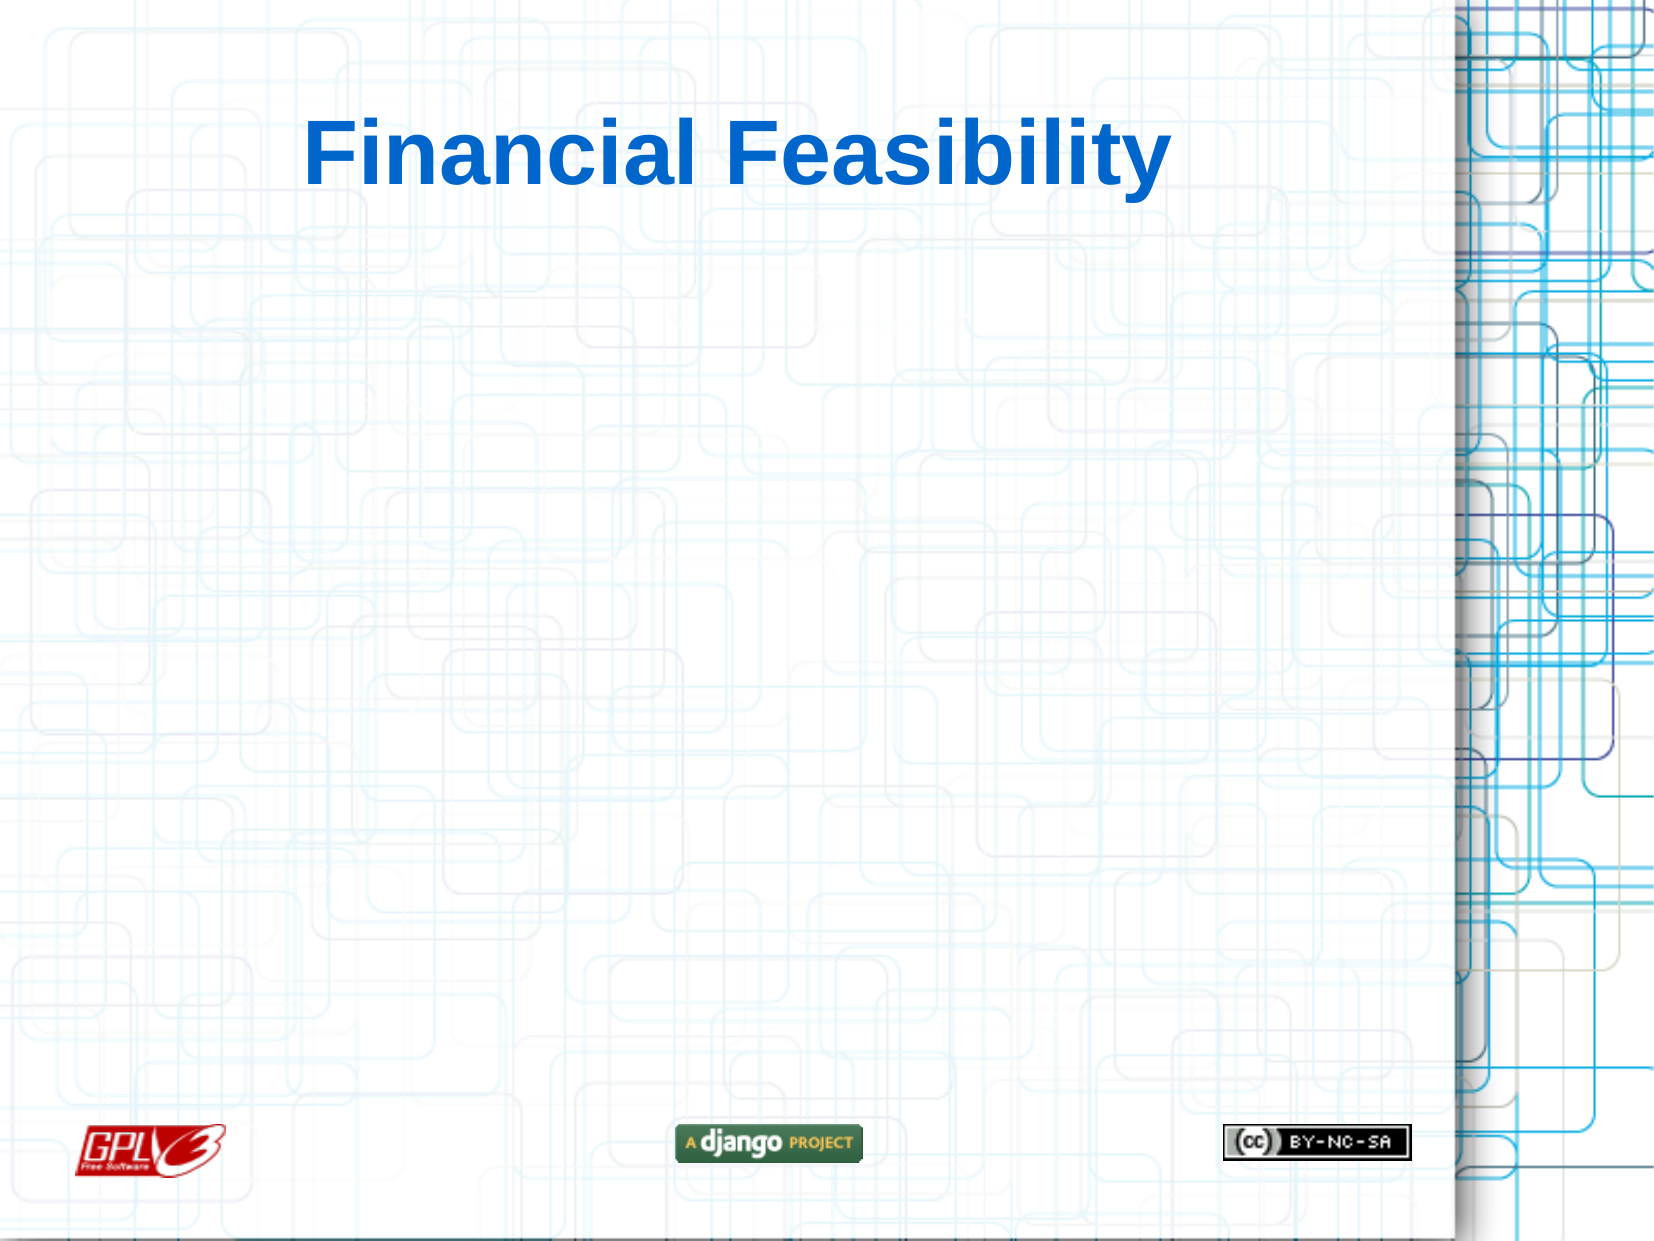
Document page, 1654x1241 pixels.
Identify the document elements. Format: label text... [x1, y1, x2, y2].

picture [0, 0, 1654, 1241]
title Financial Feasibility [59, 49, 1418, 245]
